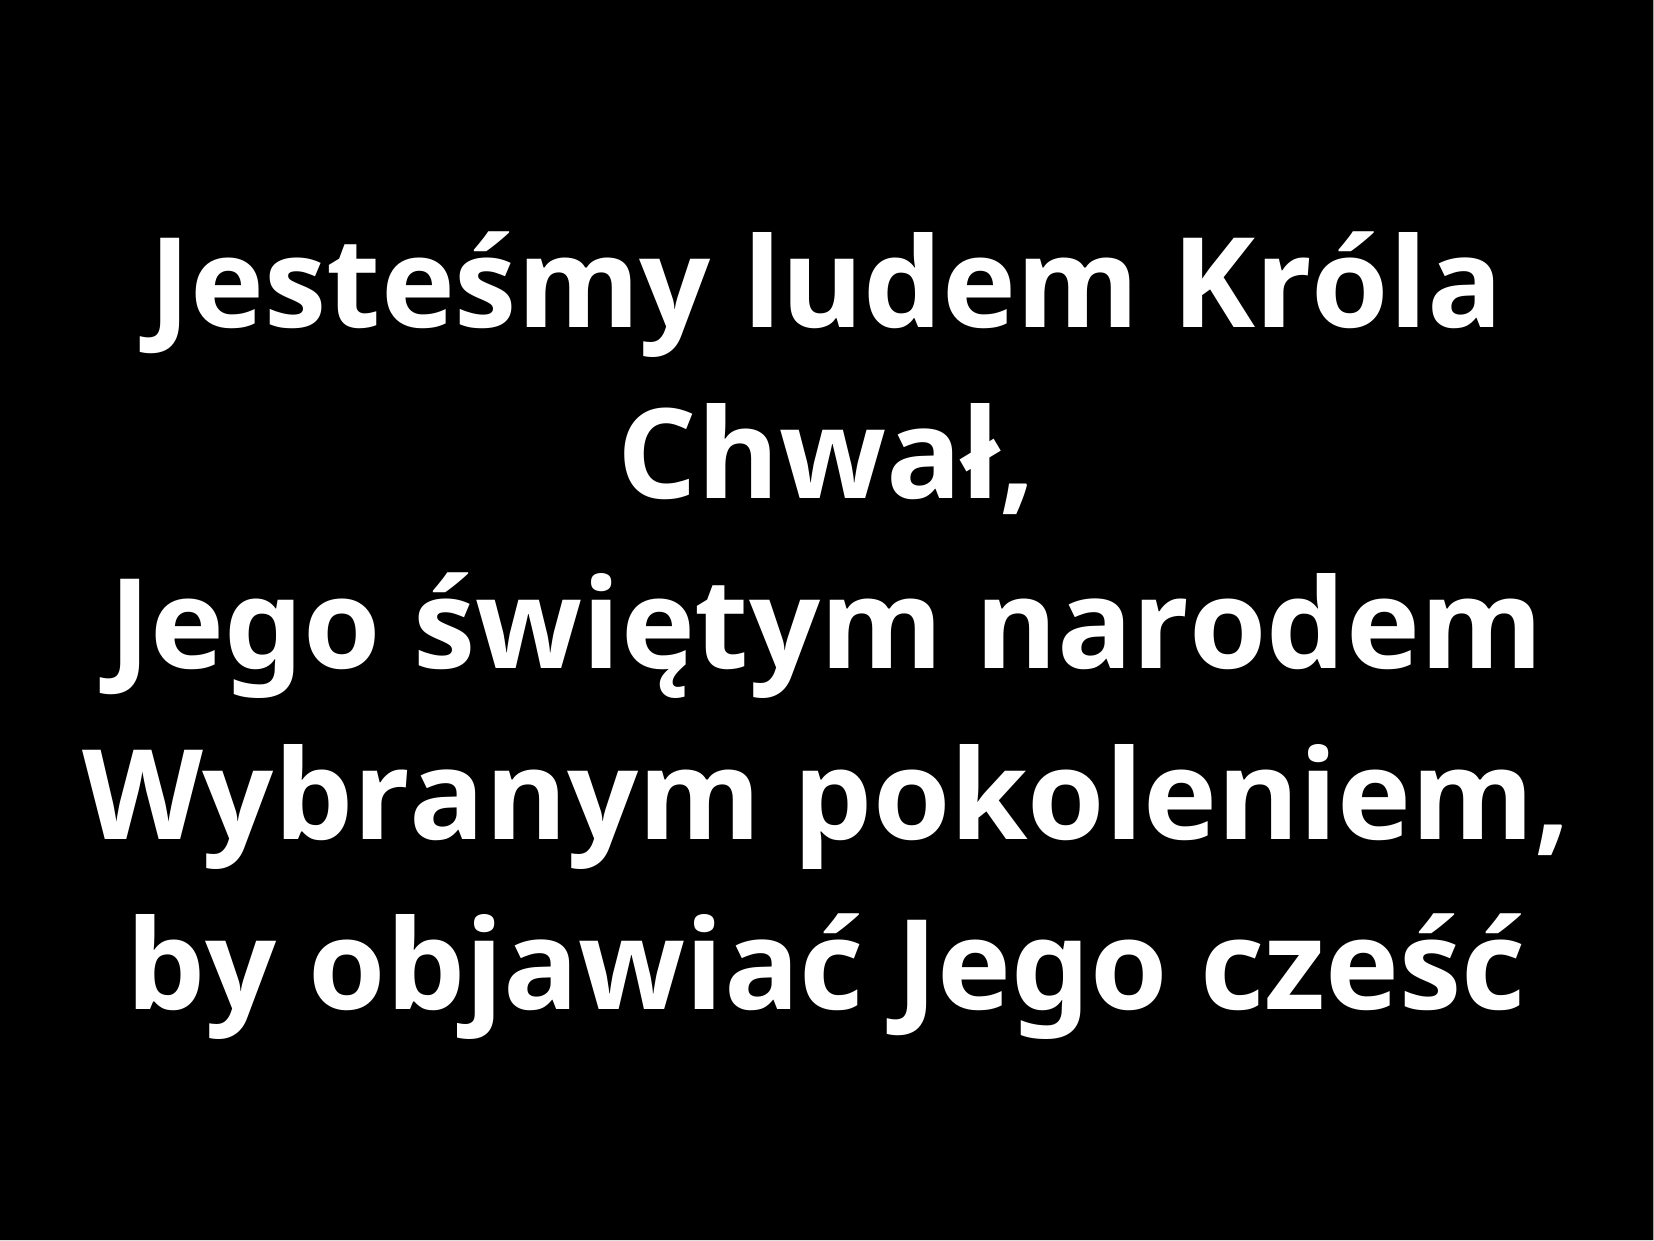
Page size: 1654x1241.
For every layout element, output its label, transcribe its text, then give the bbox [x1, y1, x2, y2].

title Jesteśmy ludem Króla Chwał, Jego świętym narodem Wybranym pokoleniem, by objawiać Jego cześć [0, 0, 1654, 1241]
